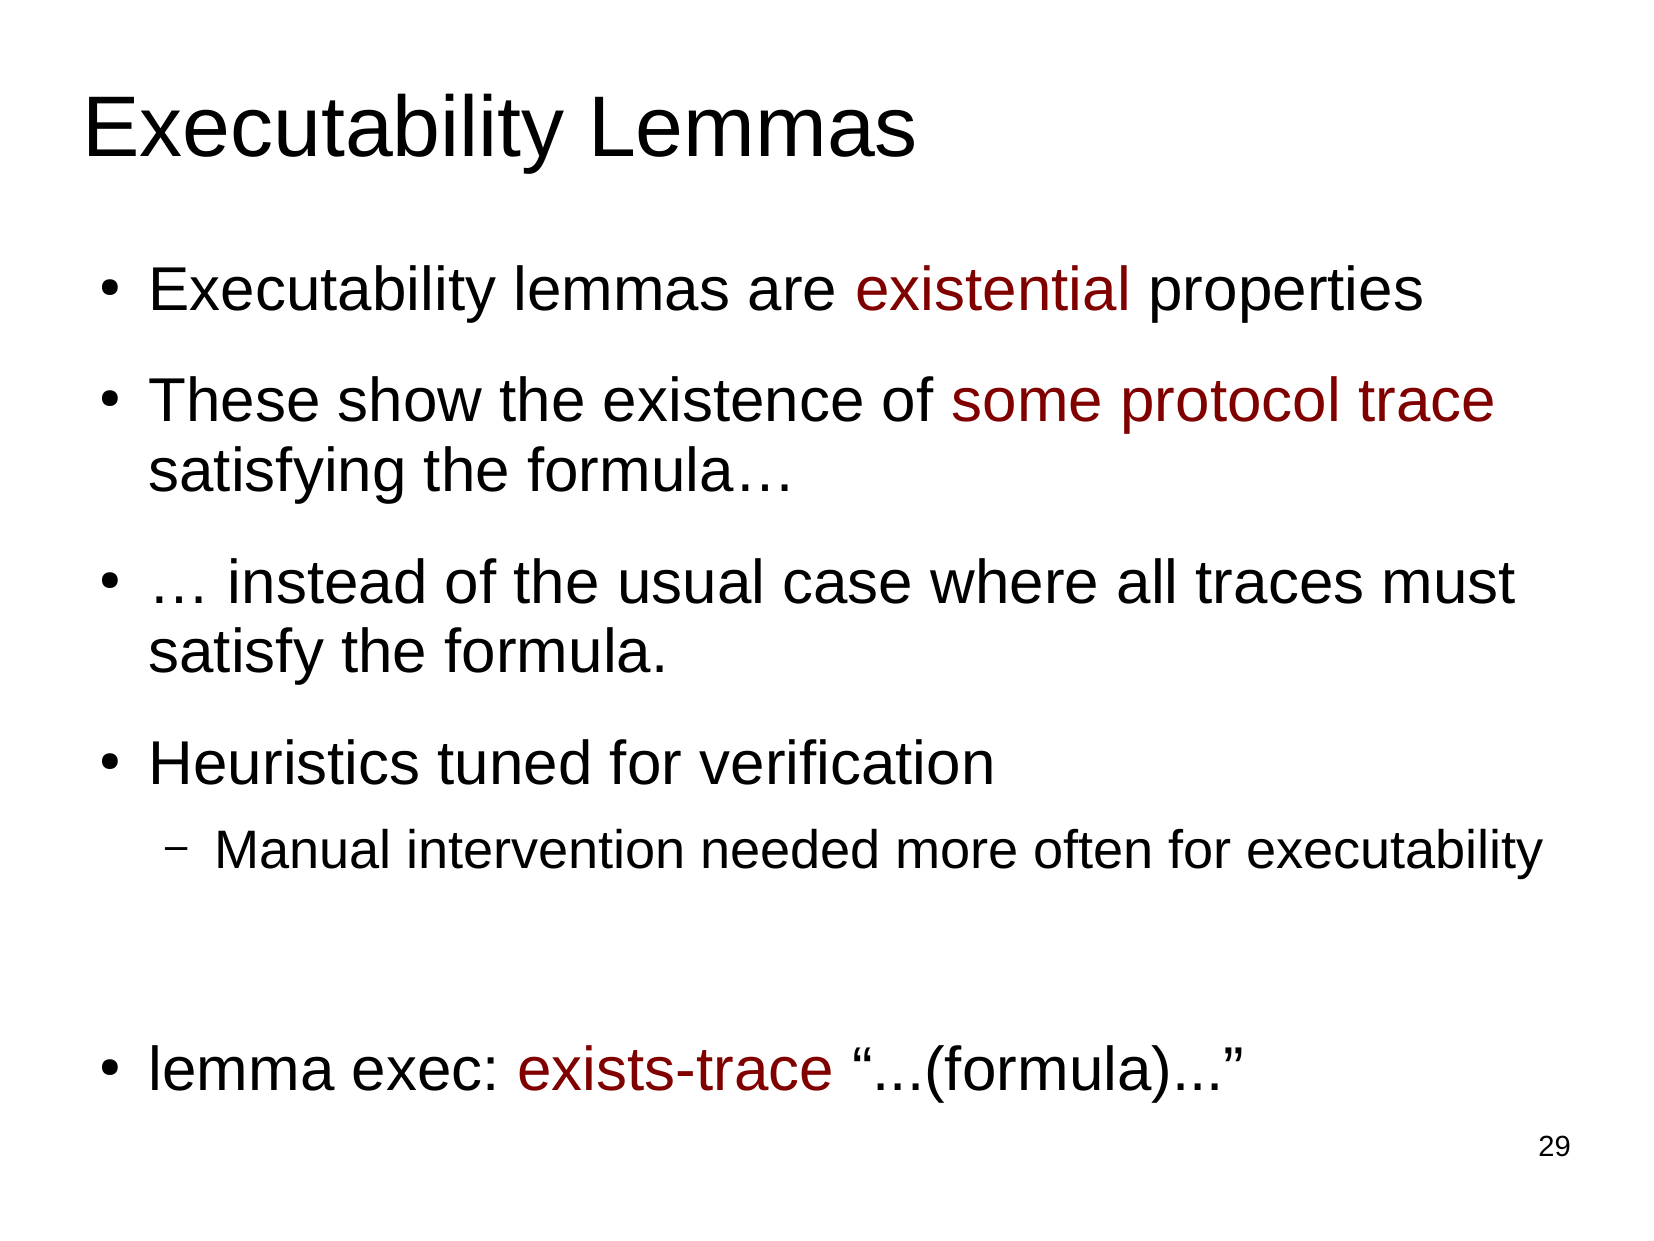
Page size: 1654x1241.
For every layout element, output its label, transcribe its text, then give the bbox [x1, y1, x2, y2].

title Executability Lemmas [82, 49, 1571, 204]
list Executability lemmas are existential properties These show the existence of some protocol trace satisfying the formula… … instead of the usual case where all traces must satisfy the formula. Heuristics tuned for verification Manual intervention needed more often for executability lemma exec: exists-trace “...(formula)...” [82, 253, 1571, 1118]
